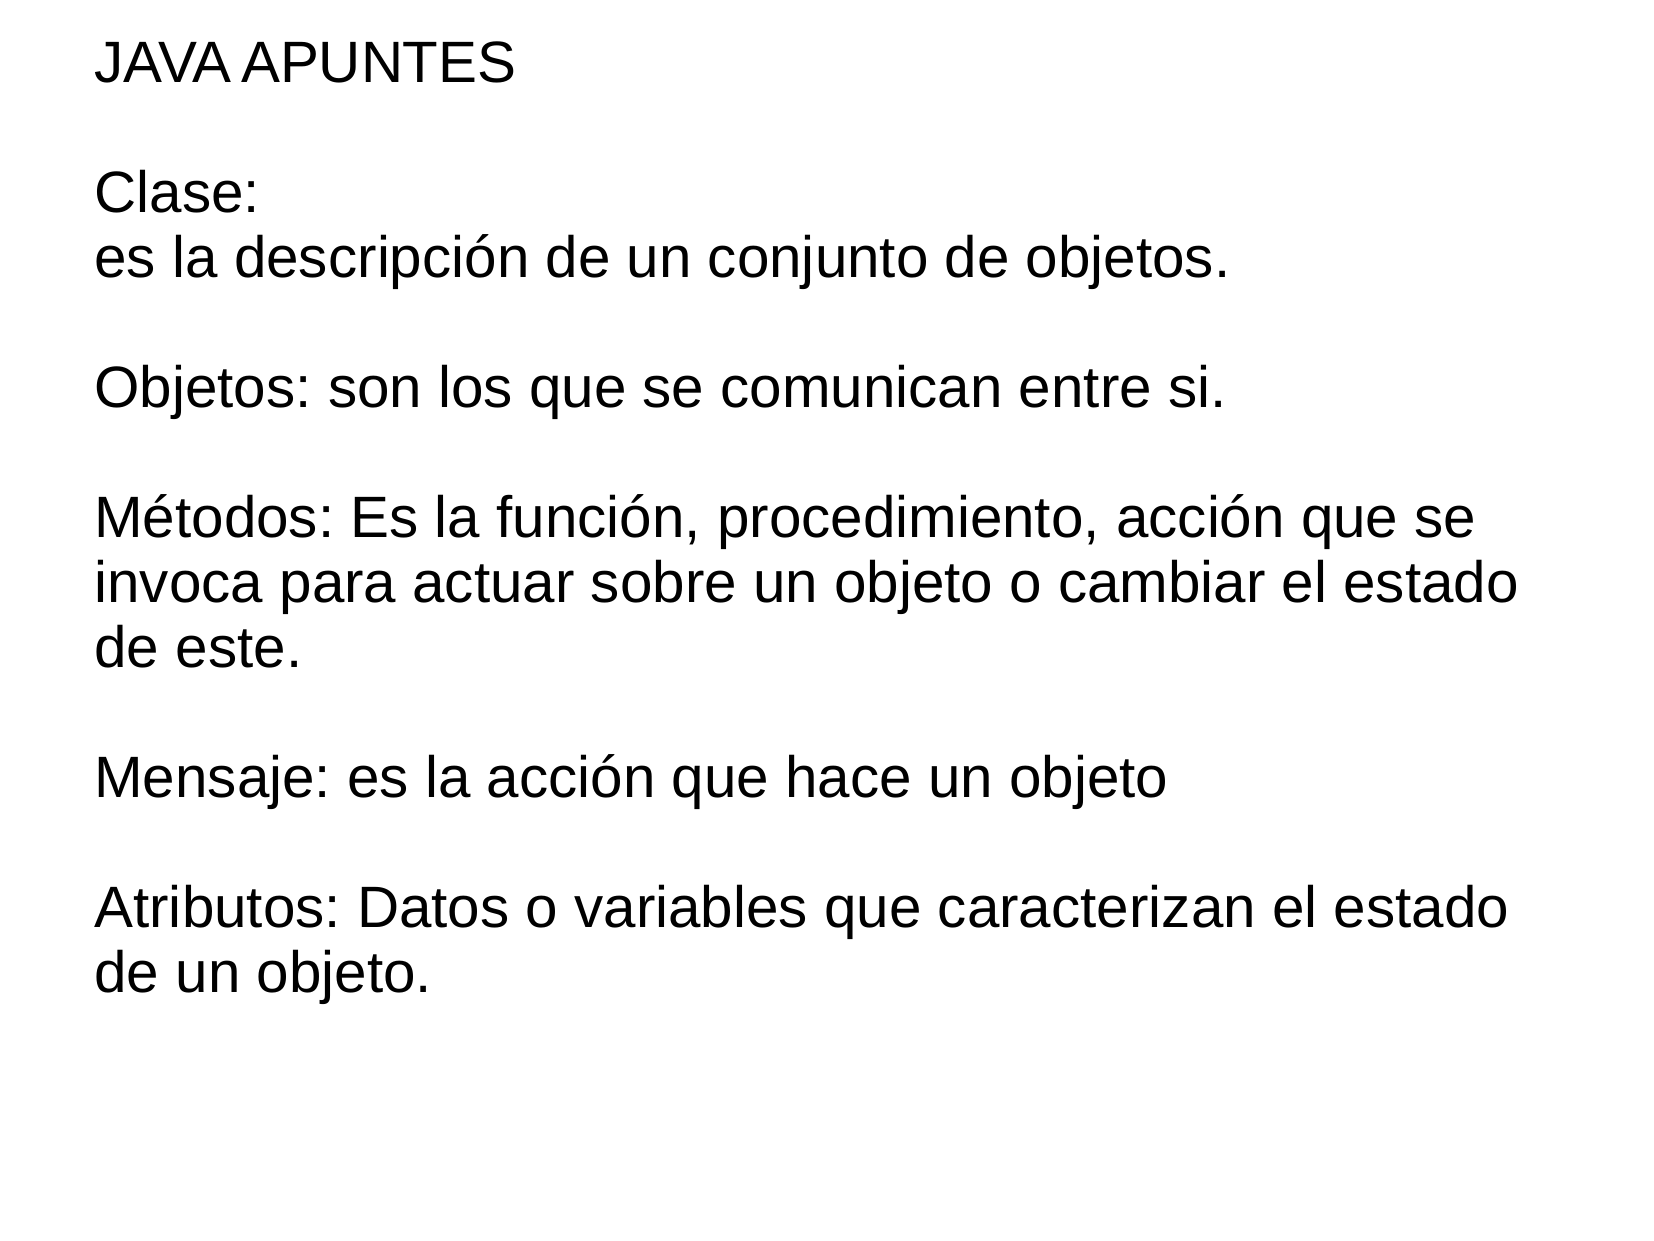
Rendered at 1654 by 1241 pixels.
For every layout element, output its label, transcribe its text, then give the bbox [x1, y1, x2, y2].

title JAVA APUNTES Clase: es la descripción de un conjunto de objetos. Objetos: son los que se comunican entre si. Métodos: Es la función, procedimiento, acción que se invoca para actuar sobre un objeto o cambiar el estado de este. Mensaje: es la acción que hace un objeto Atributos: Datos o variables que caracterizan el estado de un objeto. [94, 29, 1583, 1108]
